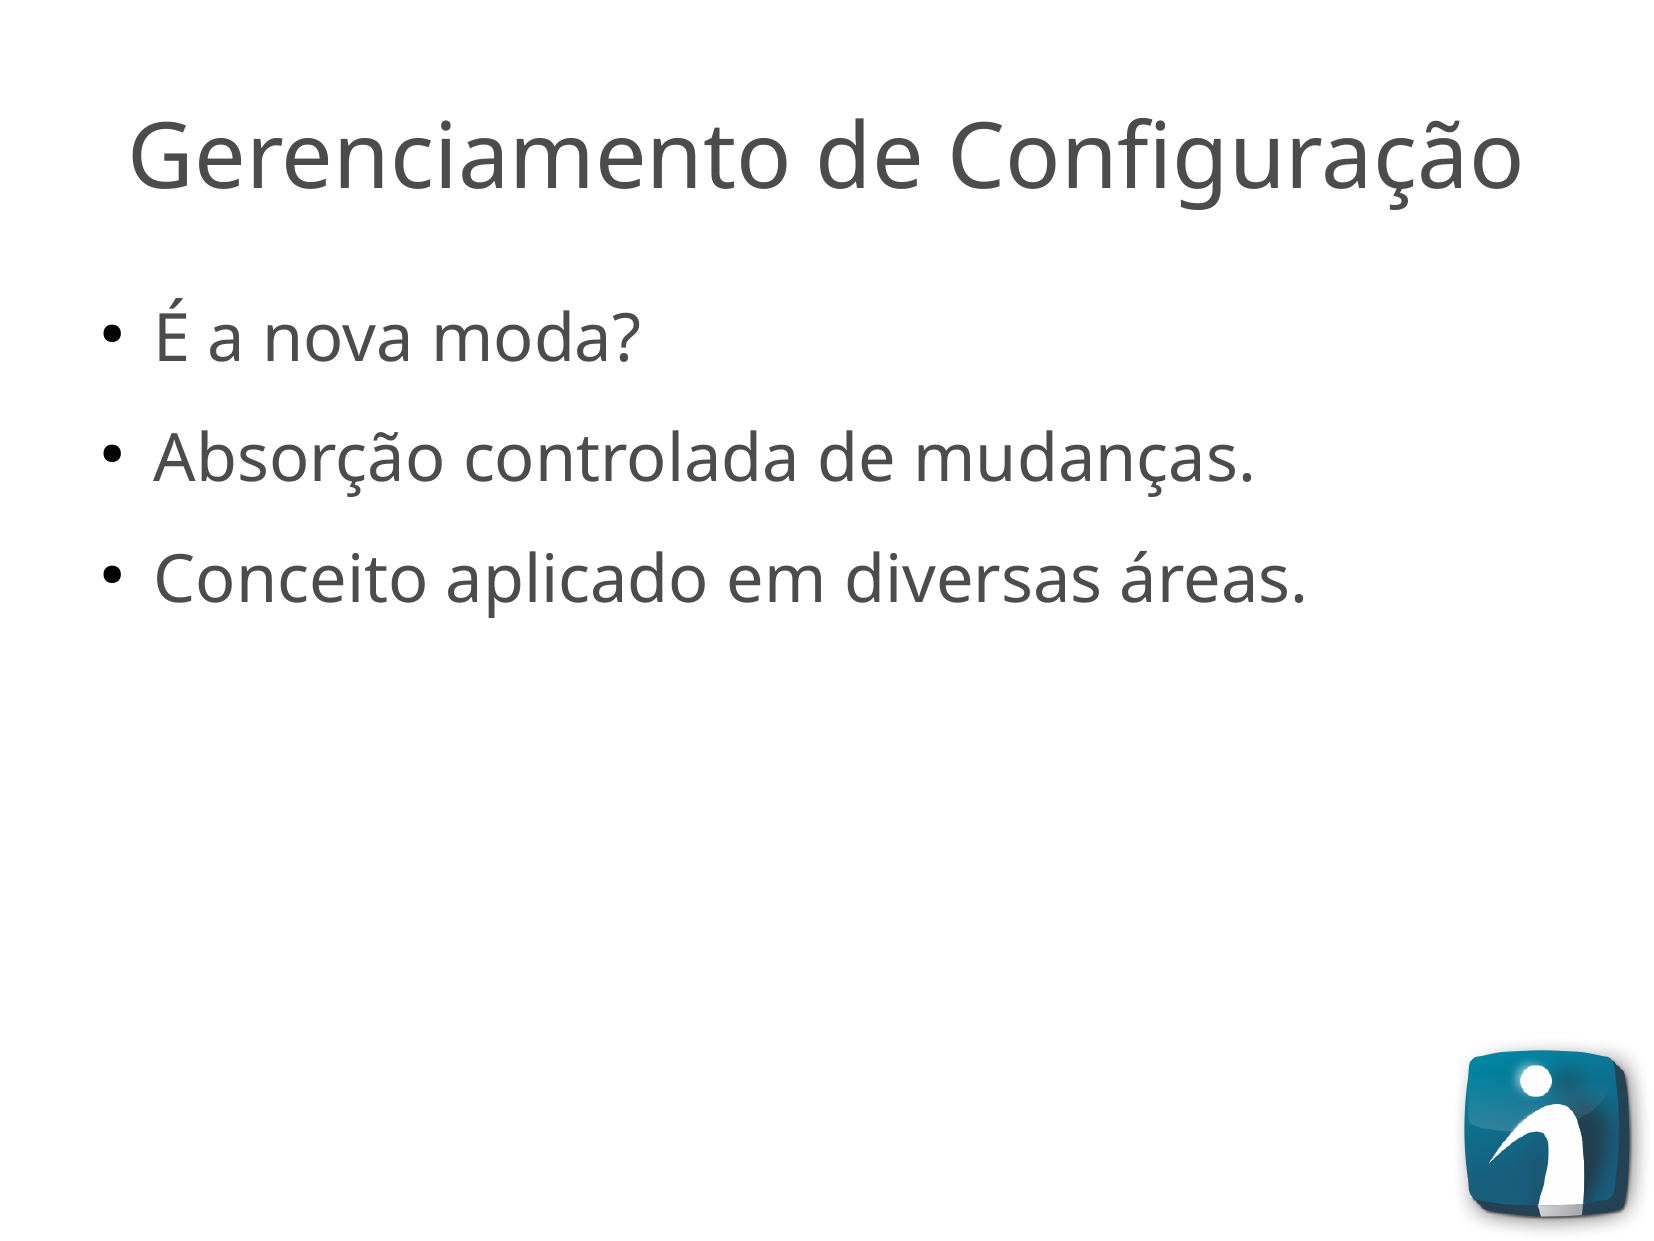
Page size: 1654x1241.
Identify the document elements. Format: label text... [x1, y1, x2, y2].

list É a nova moda? Absorção controlada de mudanças. Conceito aplicado em diversas áreas. [82, 290, 1571, 1109]
picture [1447, 1035, 1654, 1241]
title Gerenciamento de Configuração [82, 49, 1571, 257]
